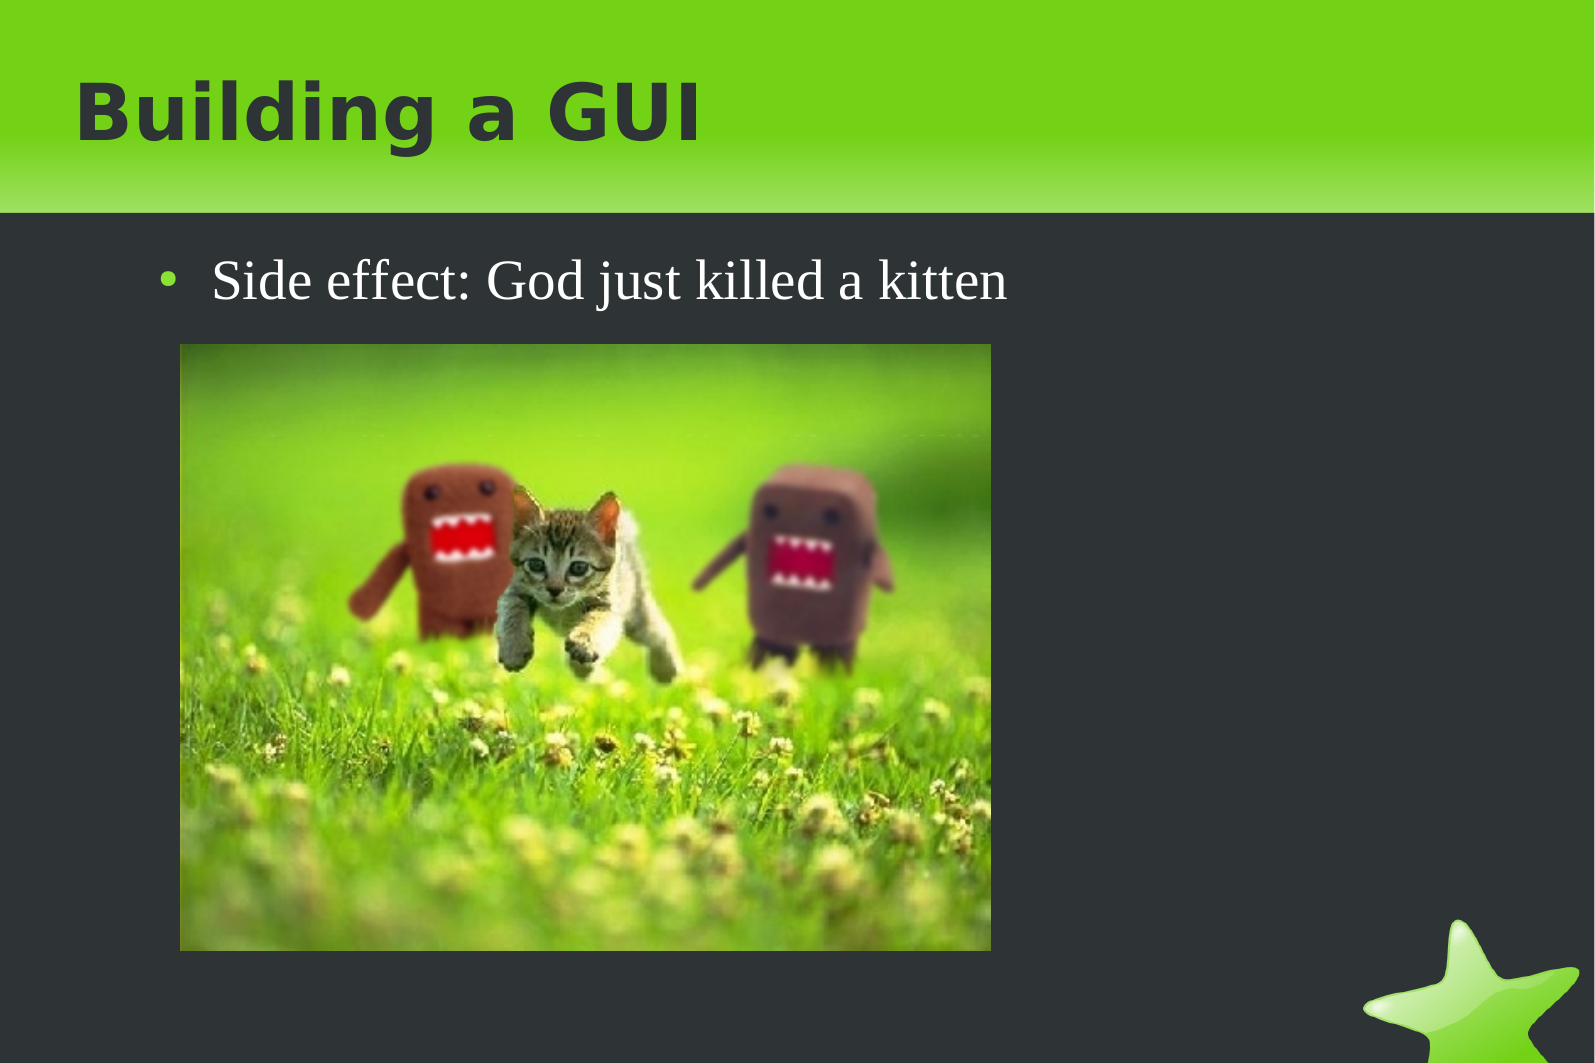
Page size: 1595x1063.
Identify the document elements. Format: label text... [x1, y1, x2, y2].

title Building a GUI [74, 25, 1510, 203]
picture [0, 0, 1595, 1063]
list Side effect: God just killed a kitten [79, 248, 1515, 951]
